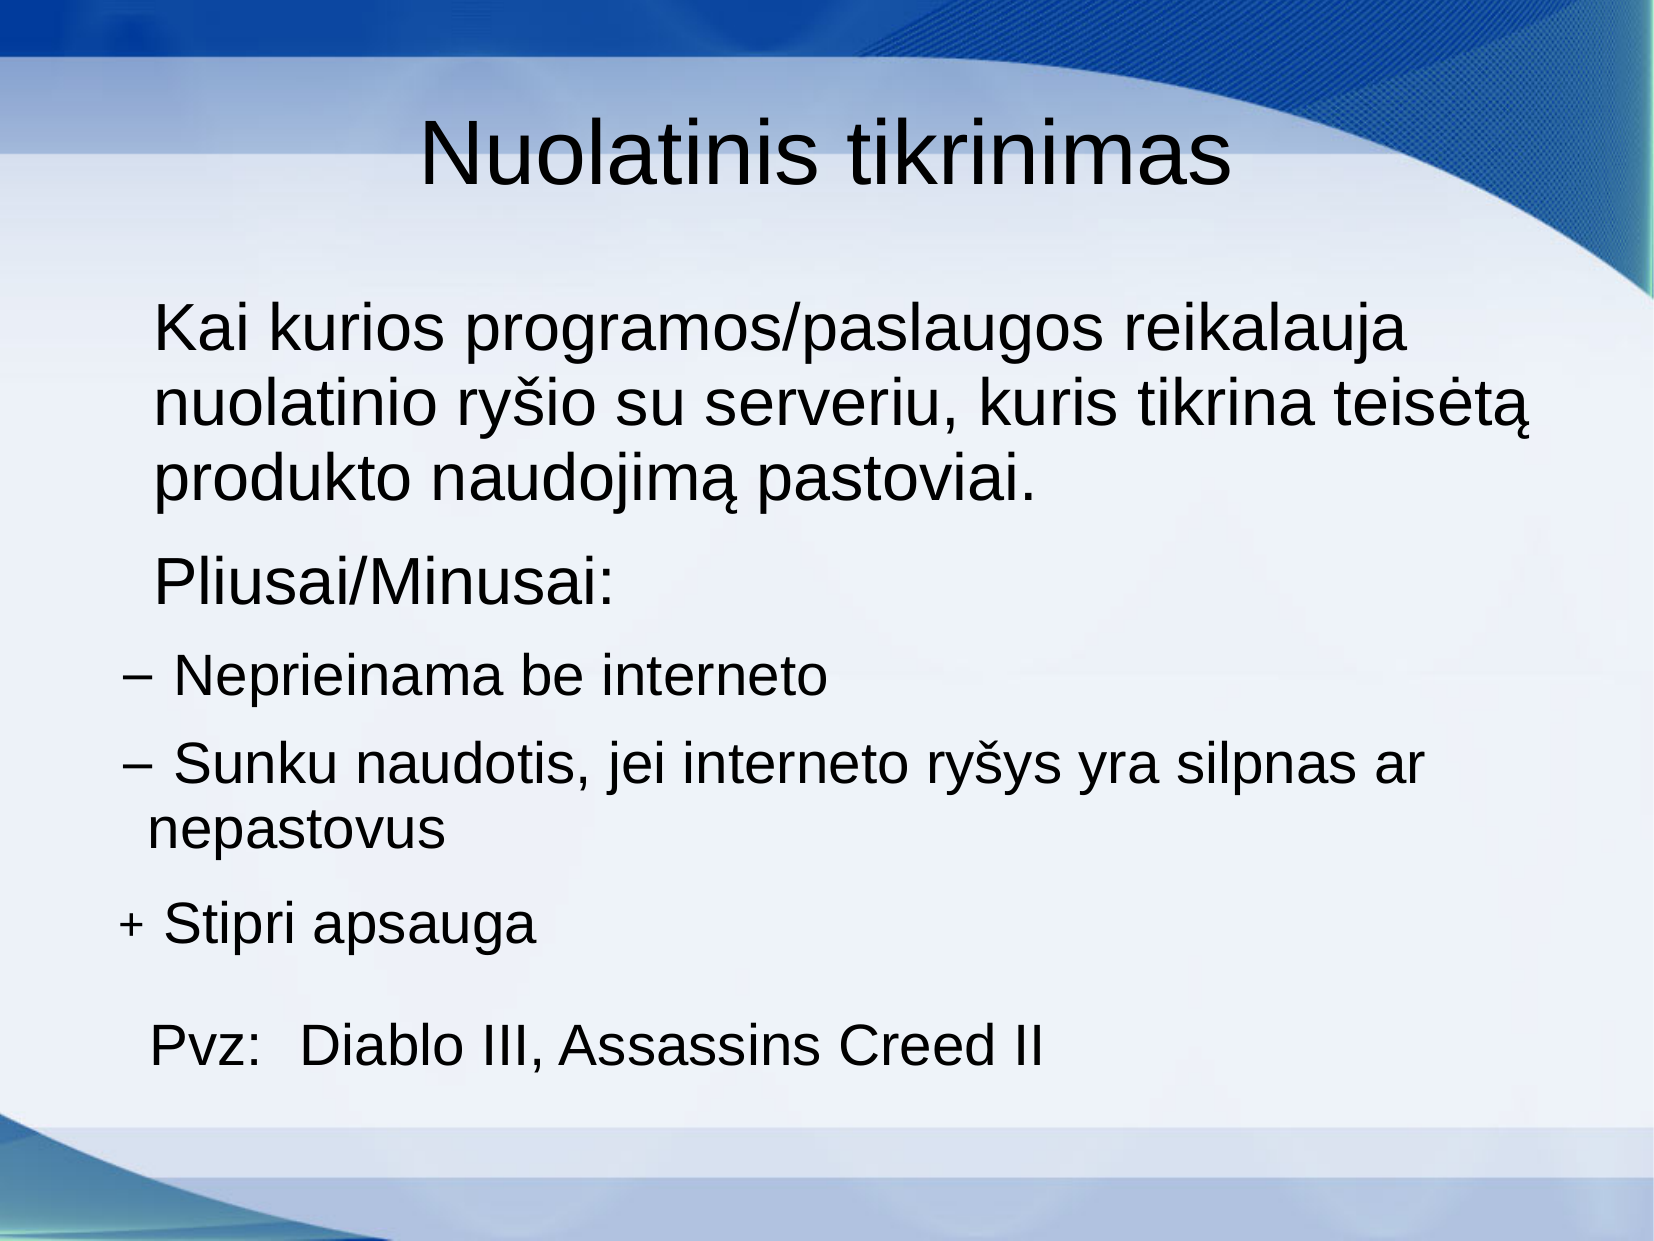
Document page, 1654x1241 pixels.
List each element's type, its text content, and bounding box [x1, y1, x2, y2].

title Nuolatinis tikrinimas [82, 49, 1571, 257]
list Kai kurios programos/paslaugos reikalauja nuolatinio ryšio su serveriu, kuris tikrina teisėtą produkto naudojimą pastoviai. Pliusai/Minusai: Neprieinama be interneto Sunku naudotis, jei interneto ryšys yra silpnas ar nepastovus Stipri apsauga [82, 290, 1571, 1010]
text_box Pvz: Diablo III, Assassins Creed II [135, 1005, 1276, 1096]
picture [0, 0, 1654, 1241]
